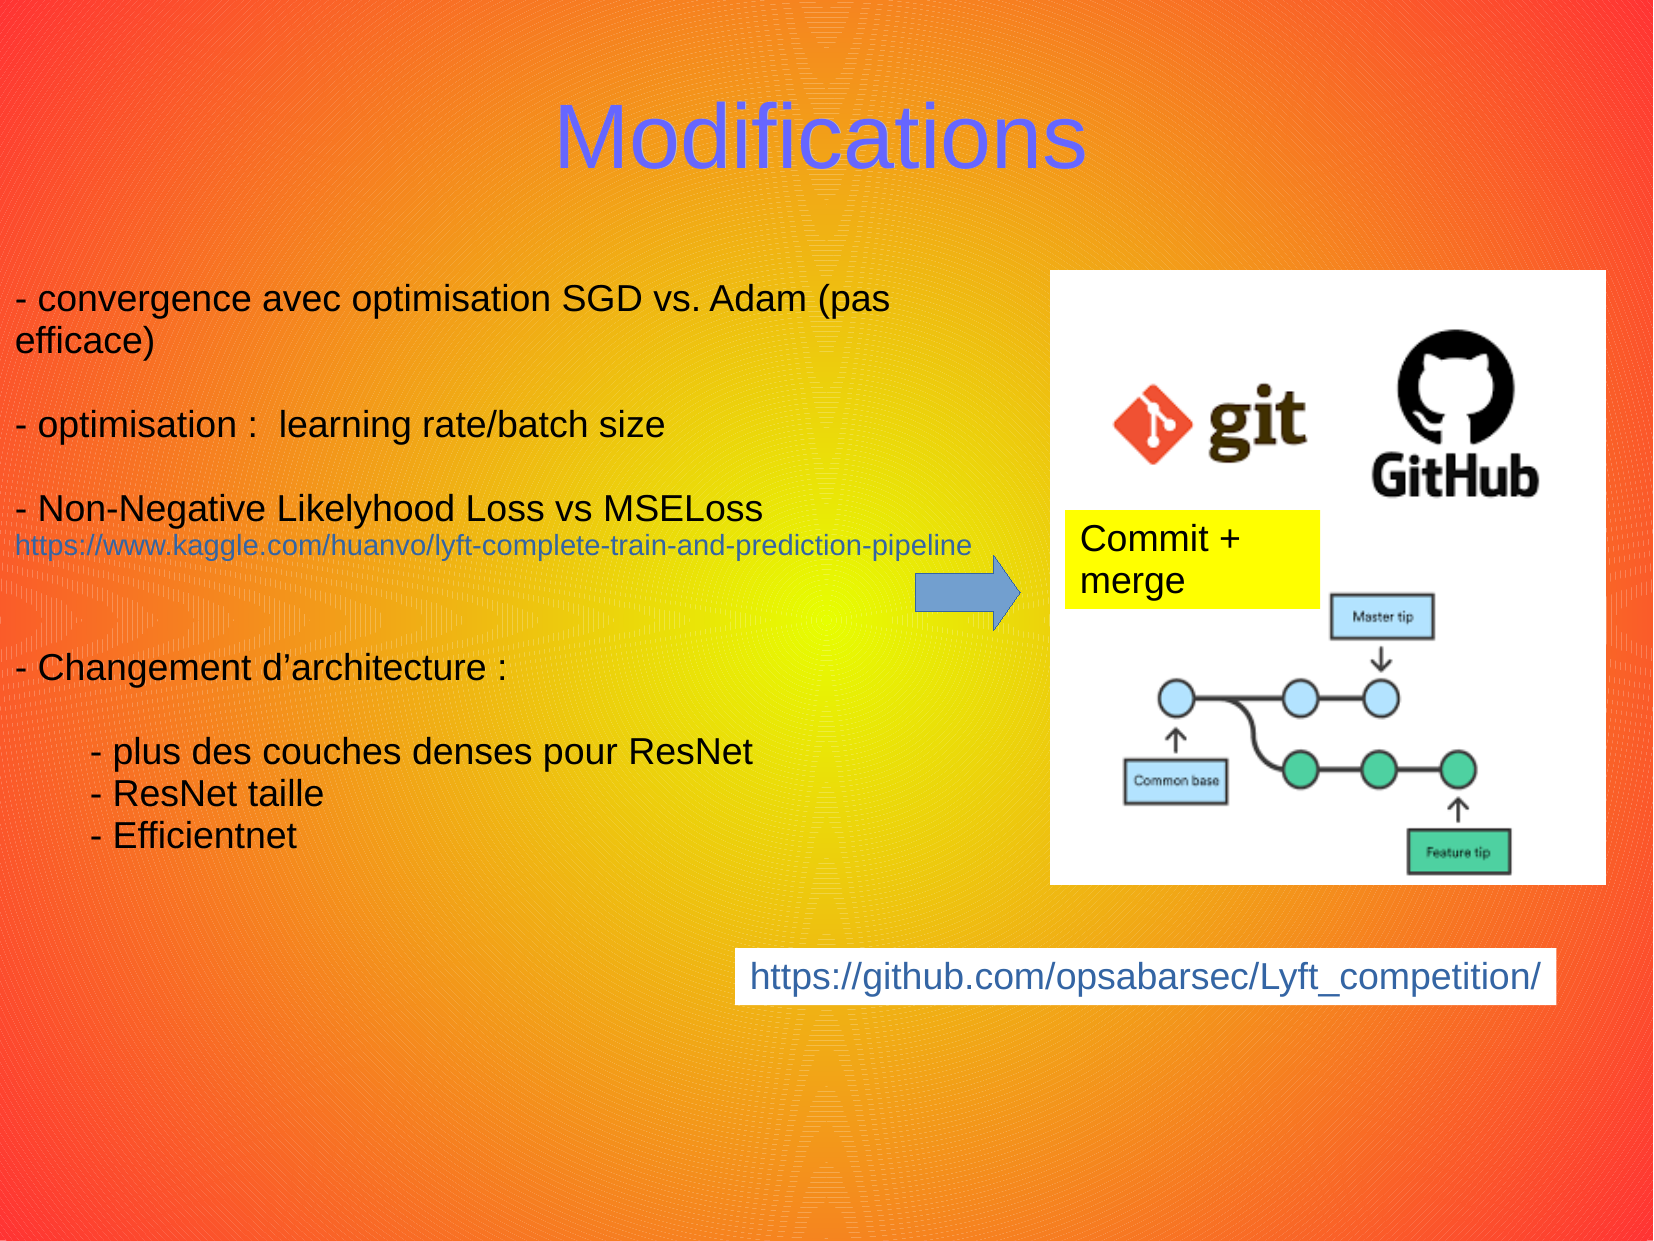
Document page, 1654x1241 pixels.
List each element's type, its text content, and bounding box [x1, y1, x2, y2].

text_box - convergence avec optimisation SGD vs. Adam (pas efficace) - optimisation : learning rate/batch size - Non-Negative Likelyhood Loss vs MSELoss https://www.kaggle.com/huanvo/lyft-complete-train-and-prediction-pipeline - Changement d’architecture : - plus des couches denses pour ResNet - ResNet taille - Efficientnet [0, 270, 1051, 906]
text_box Commit + merge [1065, 510, 1321, 609]
text_box [915, 555, 1021, 631]
title Modifications [90, 33, 1578, 241]
text_box https://github.com/opsabarsec/Lyft_competition/ [735, 948, 1557, 1006]
picture [1050, 270, 1606, 886]
